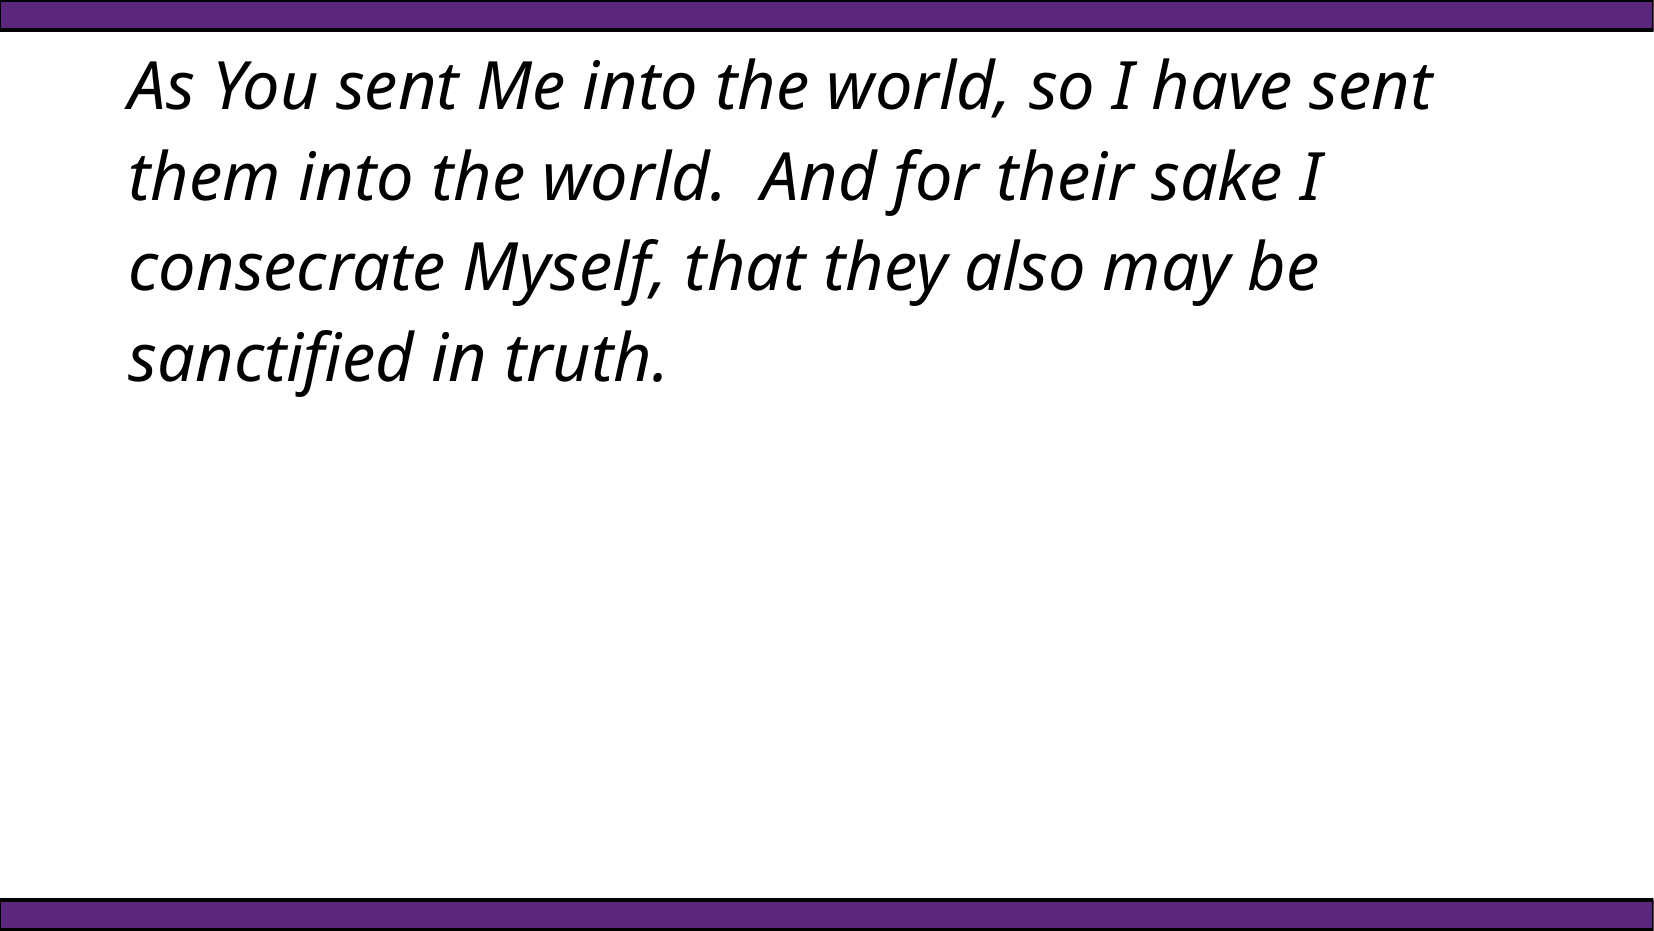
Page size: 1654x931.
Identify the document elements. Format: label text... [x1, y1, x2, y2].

text_box As You sent Me into the world, so I have sent them into the world. And for their sake I consecrate Myself, that they also may be sanctified in truth. [45, 30, 1581, 401]
picture [0, 31, 1654, 900]
text_box [0, 0, 1654, 31]
text_box [0, 900, 1654, 931]
